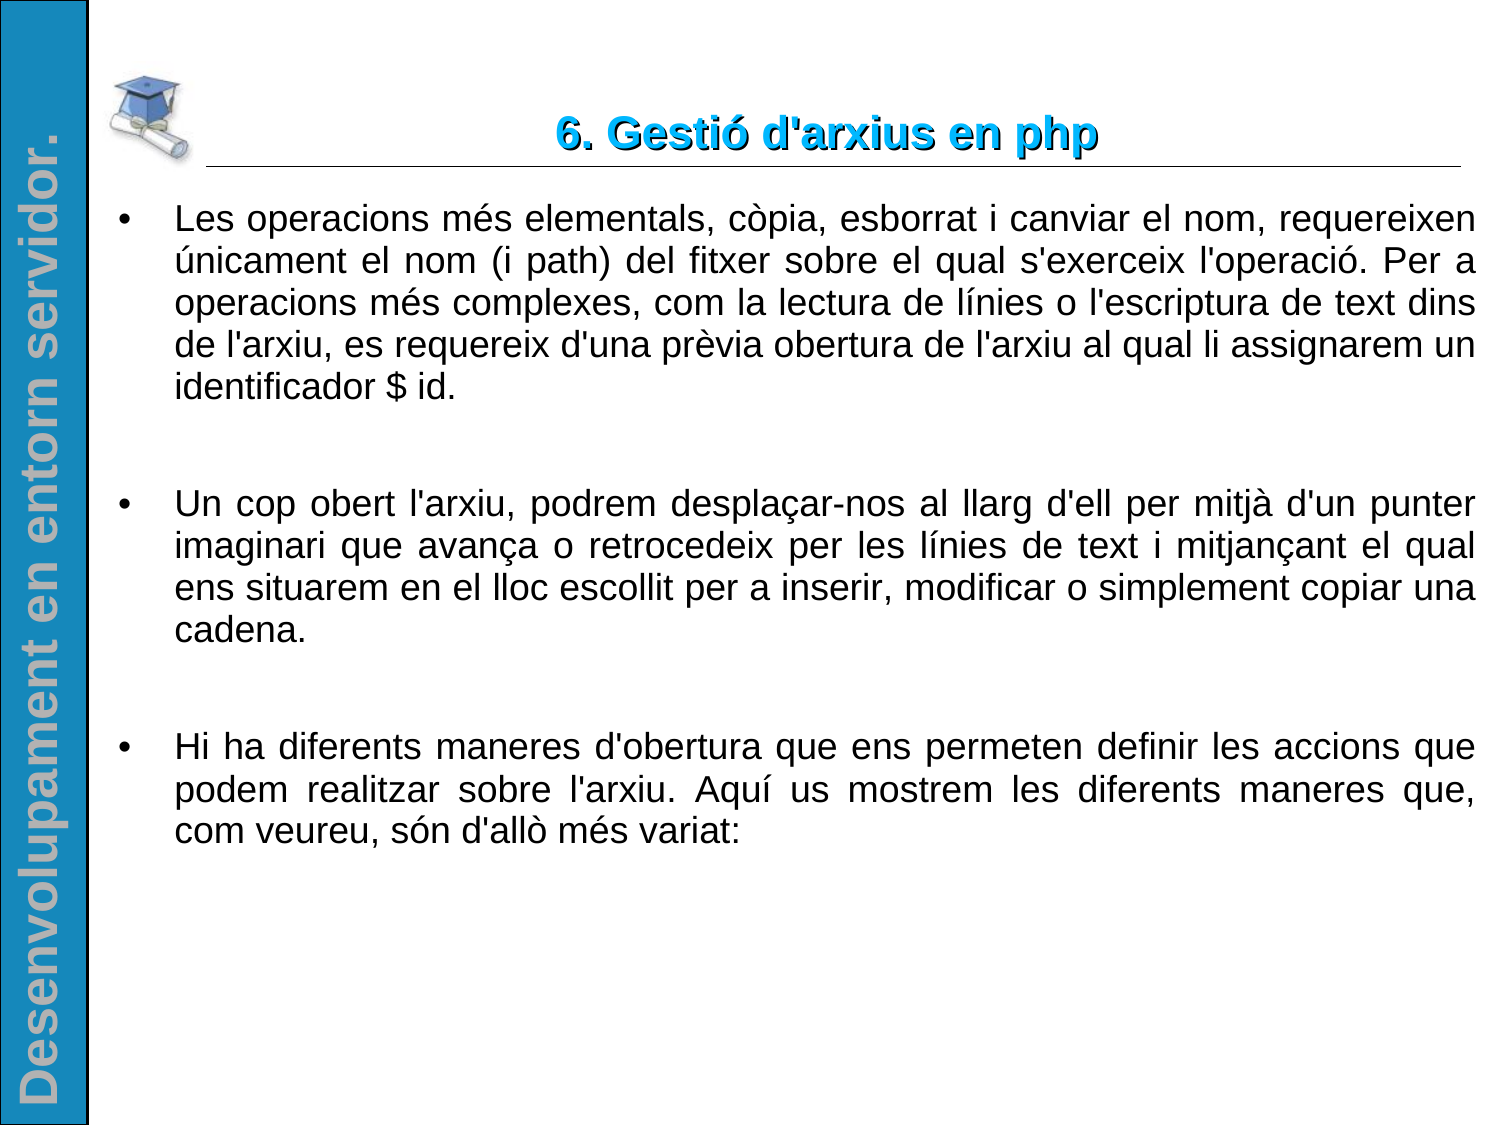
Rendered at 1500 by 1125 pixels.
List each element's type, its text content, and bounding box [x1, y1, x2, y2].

picture [93, 61, 206, 174]
list Les operacions més elementals, còpia, esborrat i canviar el nom, requereixen únicament el nom (i path) del fitxer sobre el qual s'exerceix l'operació. Per a operacions més complexes, com la lectura de línies o l'escriptura de text dins de l'arxiu, es requereix d'una prèvia obertura de l'arxiu al qual li assignarem un identificador $ id. Un cop obert l'arxiu, podrem desplaçar-nos al llarg d'ell per mitjà d'un punter imaginari que avança o retrocedeix per les línies de text i mitjançant el qual ens situarem en el lloc escollit per a inserir, modificar o simplement copiar una cadena. Hi ha diferents maneres d'obertura que ens permeten definir les accions que podem realitzar sobre l'arxiu. Aquí us mostrem les diferents maneres que, com veureu, són d'allò més variat: [118, 197, 1477, 1063]
title 6. Gestió d'arxius en php [206, 95, 1447, 170]
